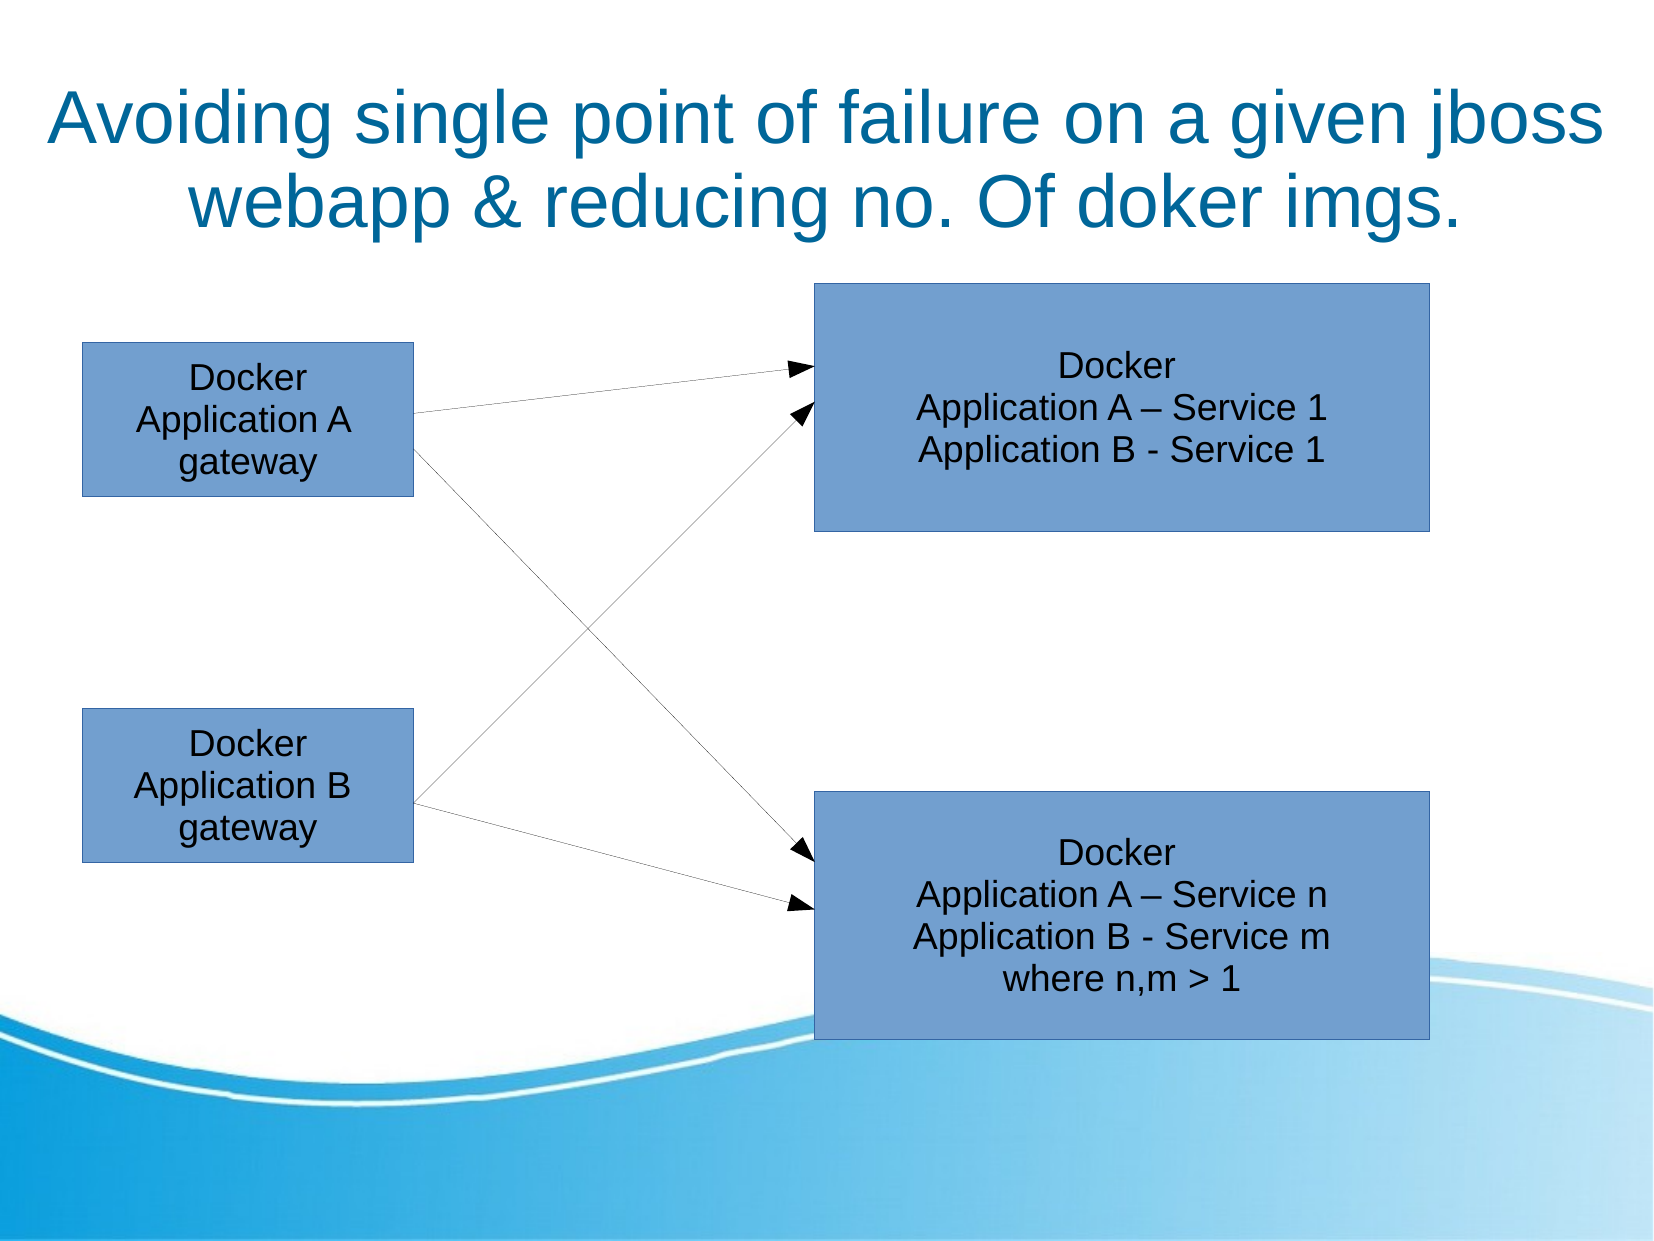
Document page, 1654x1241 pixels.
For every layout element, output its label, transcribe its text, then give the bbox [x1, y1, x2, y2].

text_box Docker Application B gateway [82, 708, 414, 863]
text_box Docker Application A – Service n Application B - Service m where n,m > 1 [814, 791, 1430, 1040]
picture [0, 952, 1654, 1241]
text_box Docker Application A – Service 1 Application B - Service 1 [814, 283, 1430, 532]
text_box Docker Application A gateway [82, 342, 414, 497]
title Avoiding single point of failure on a given jboss webapp & reducing no. Of doker imgs. [0, 0, 1654, 320]
